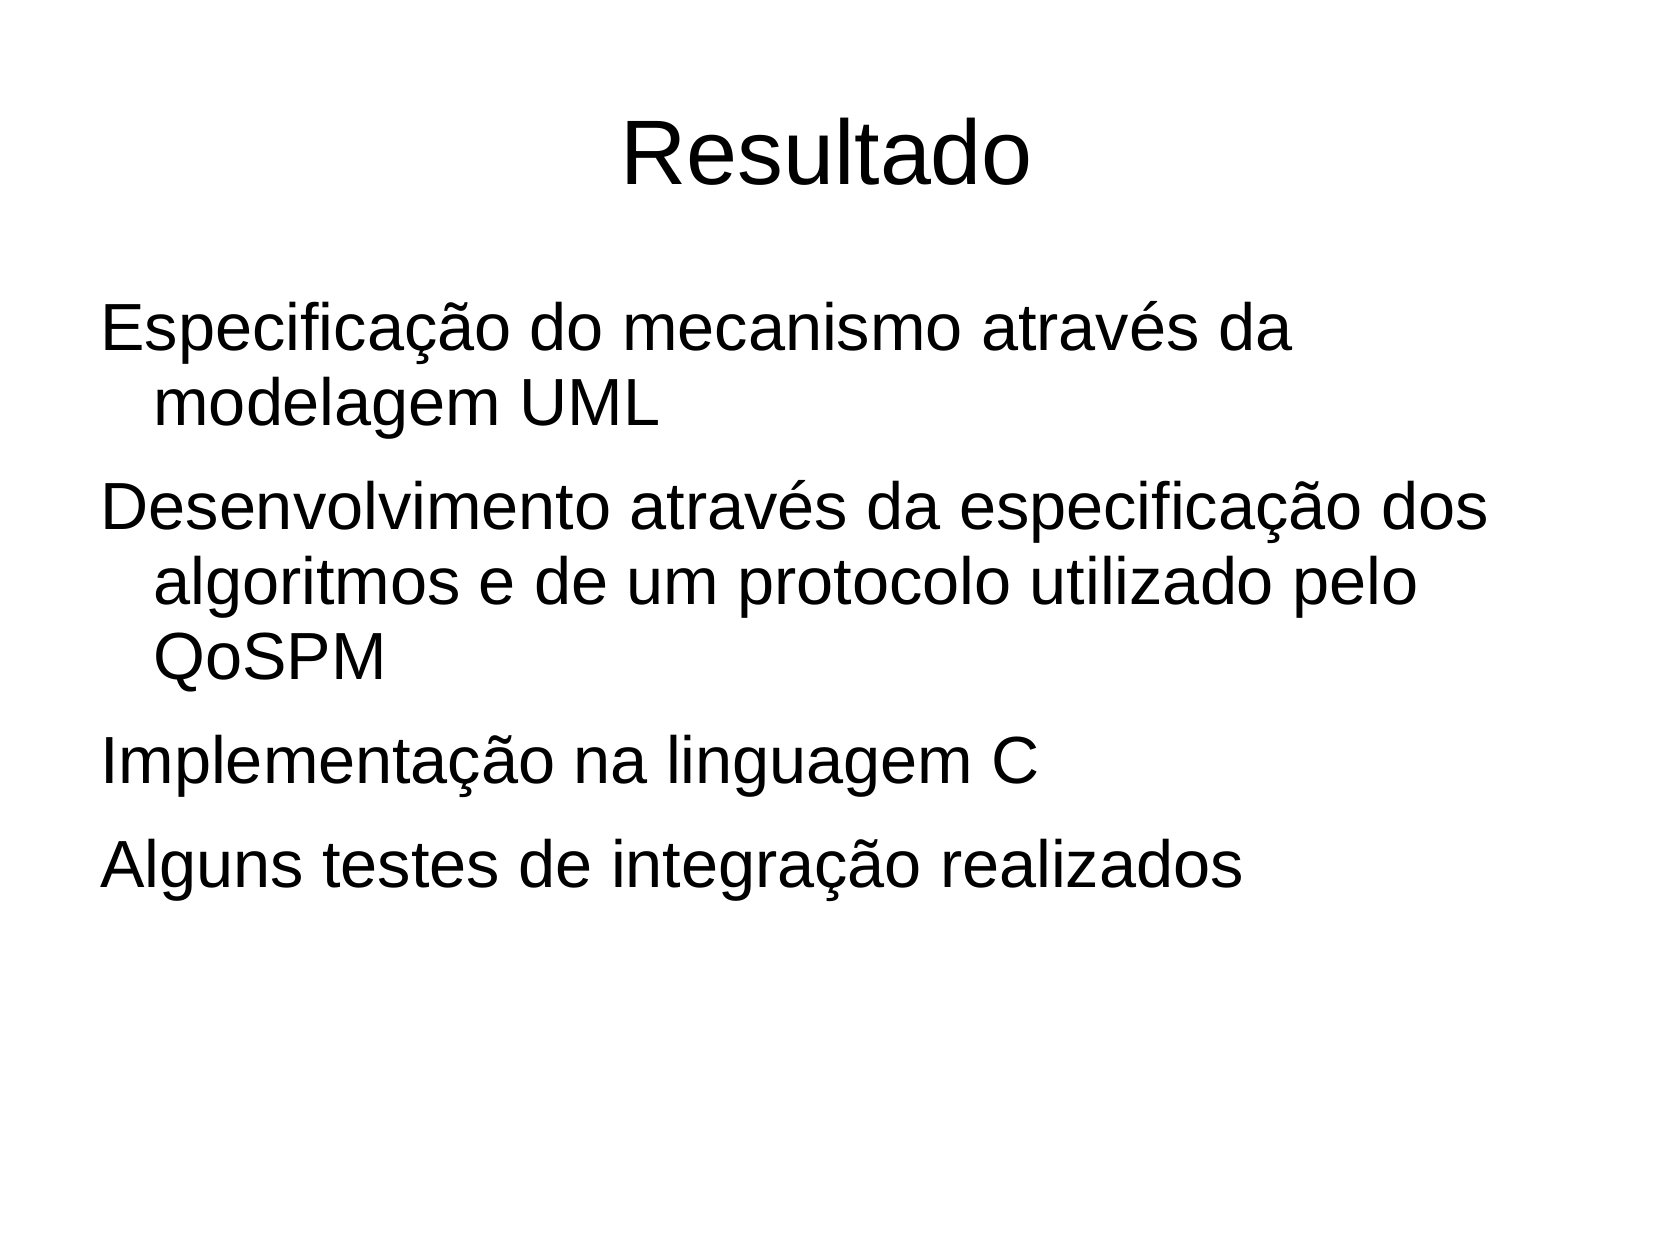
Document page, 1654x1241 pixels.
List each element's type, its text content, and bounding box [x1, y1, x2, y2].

title Resultado [82, 49, 1571, 257]
list Especificação do mecanismo através da modelagem UML Desenvolvimento através da especificação dos algoritmos e de um protocolo utilizado pelo QoSPM Implementação na linguagem C Alguns testes de integração realizados [82, 290, 1571, 1094]
